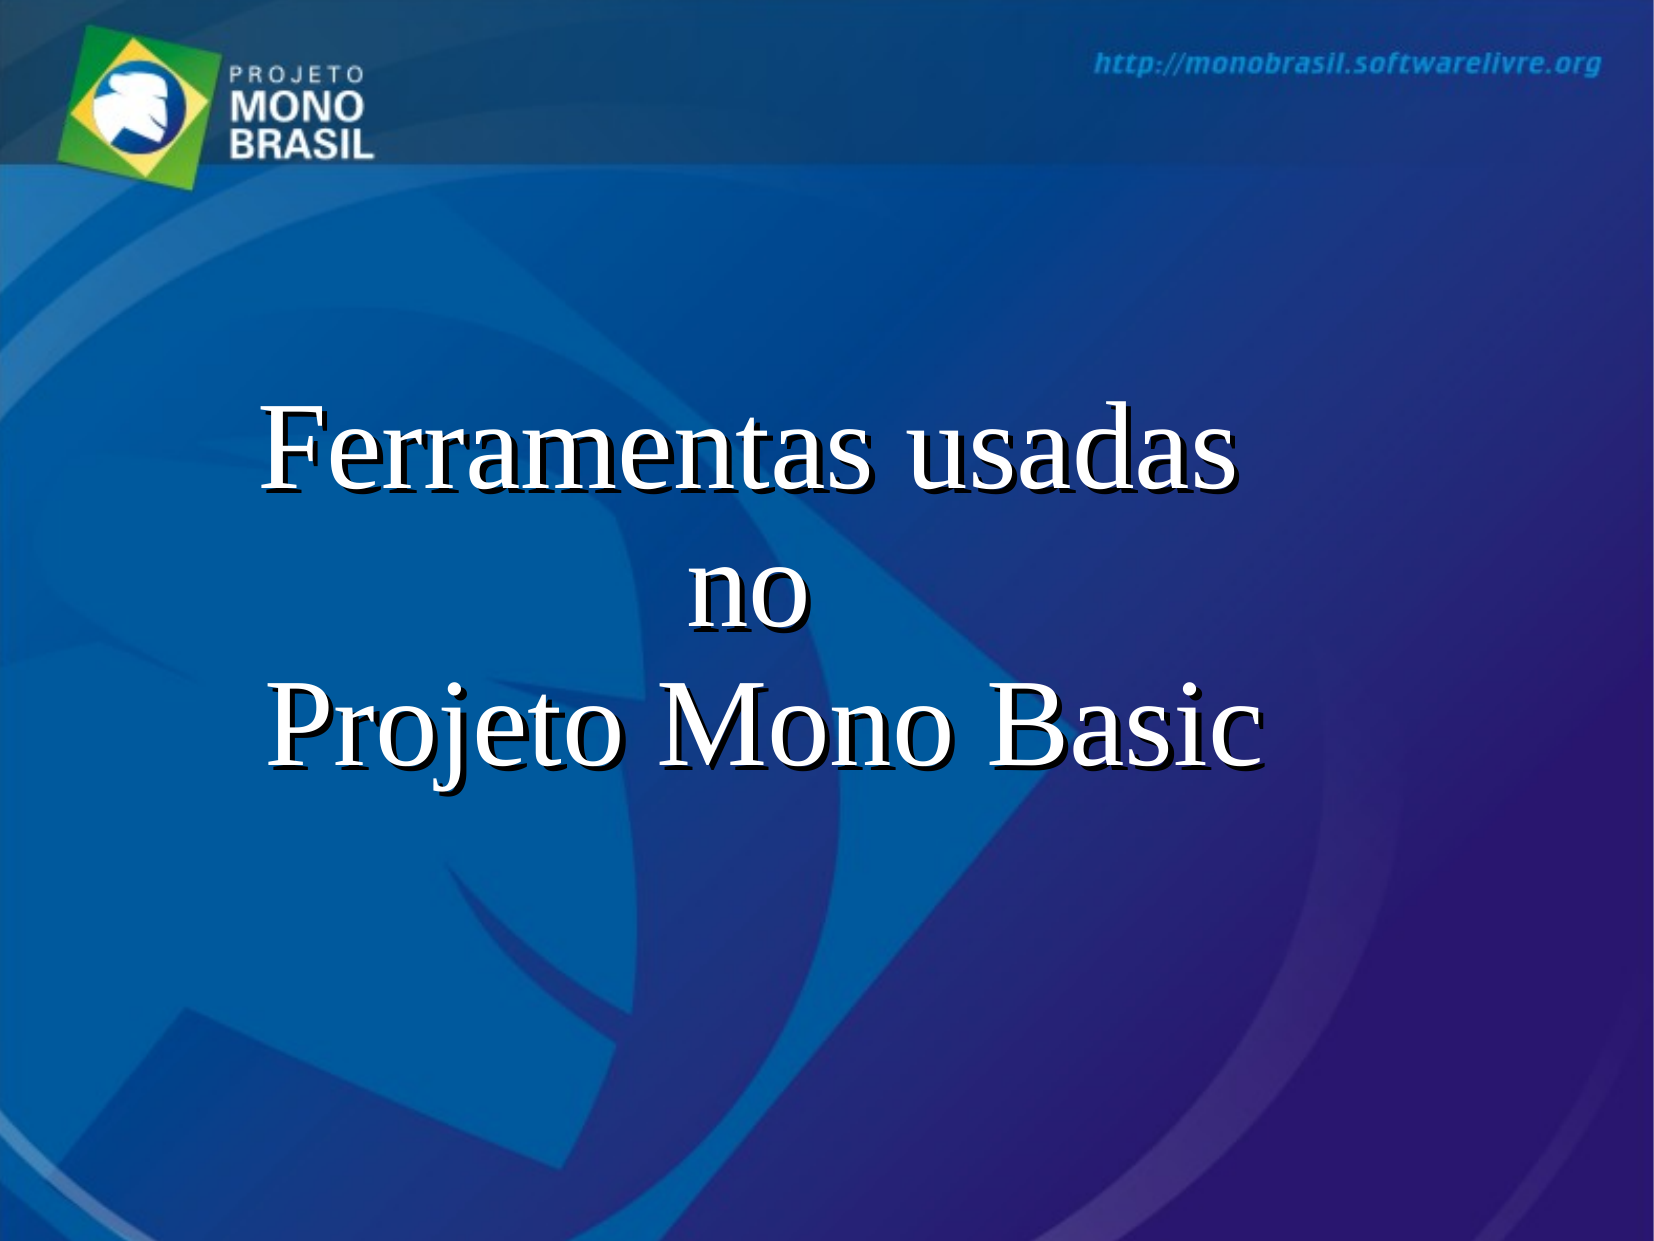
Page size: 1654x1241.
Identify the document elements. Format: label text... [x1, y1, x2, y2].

picture [0, 0, 1654, 1241]
text_box Ferramentas usadas no Projeto Mono Basic [232, 376, 1265, 830]
